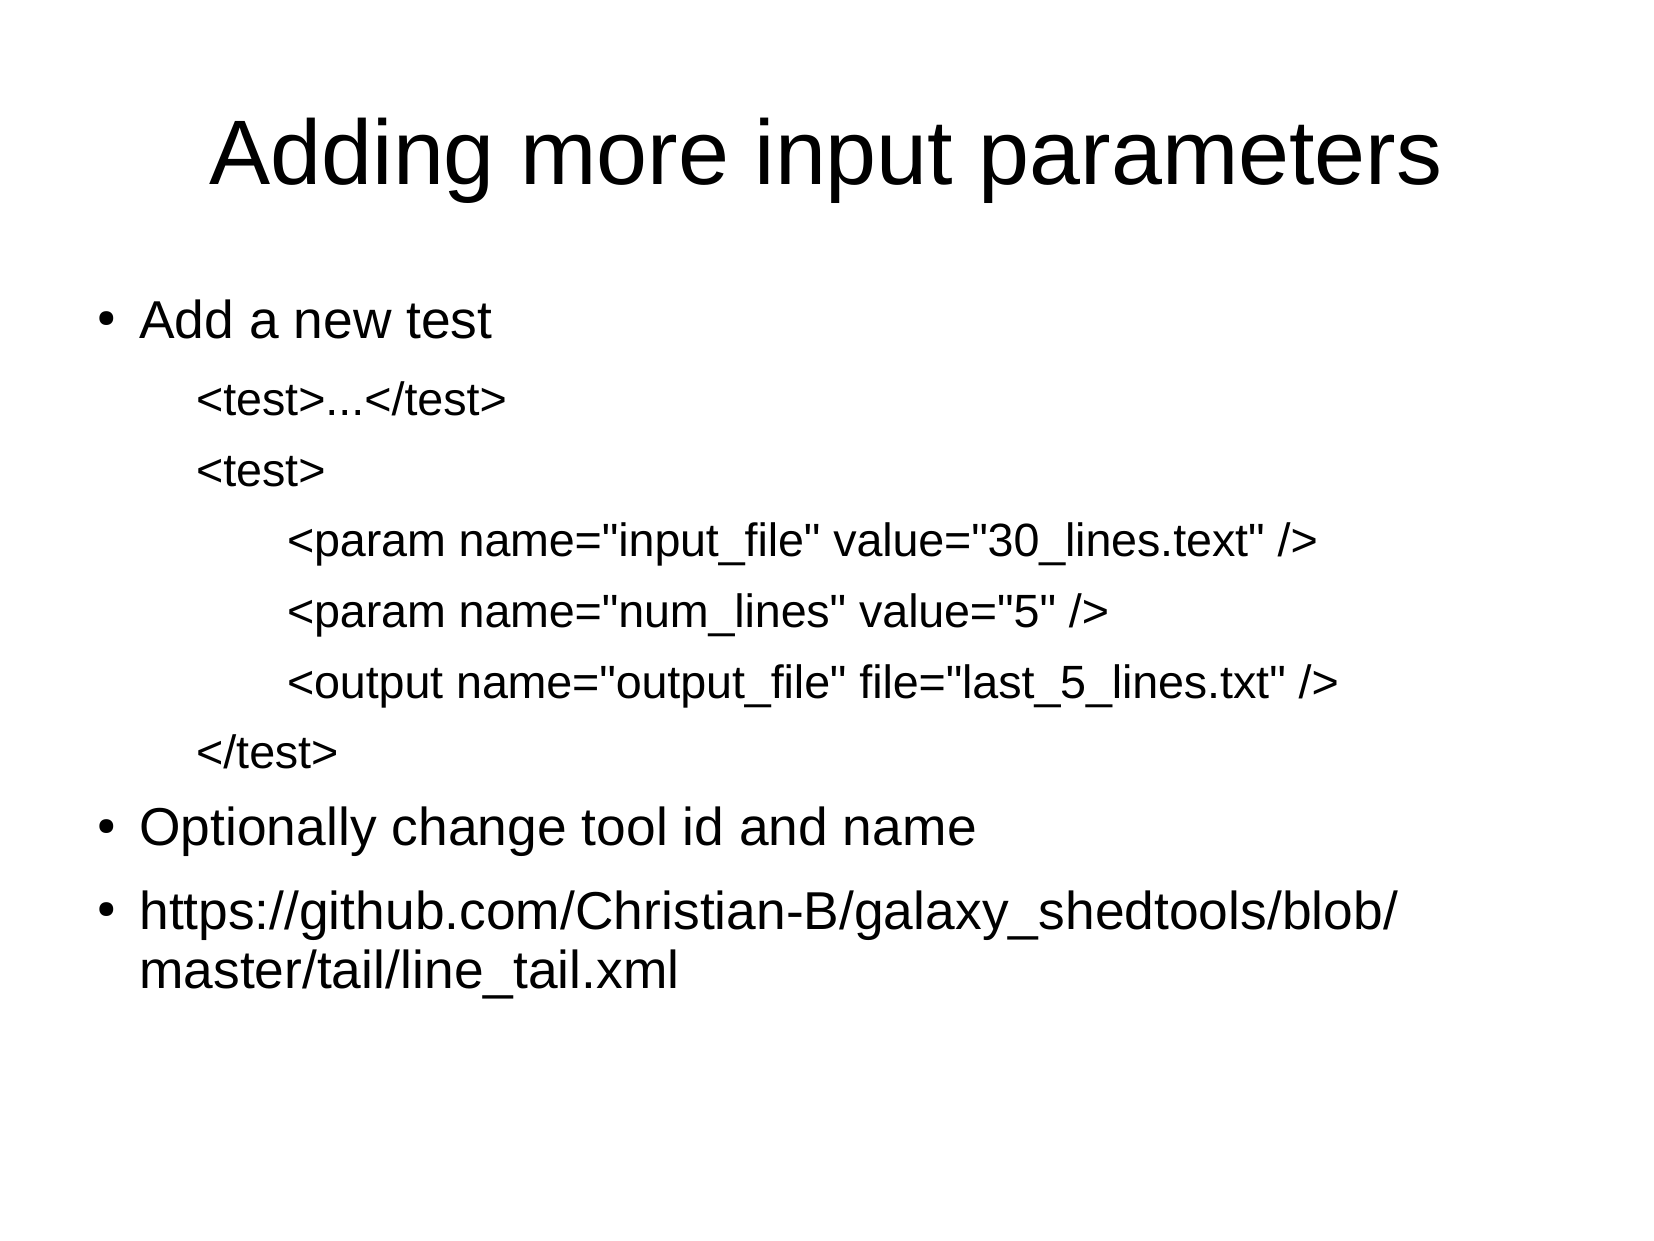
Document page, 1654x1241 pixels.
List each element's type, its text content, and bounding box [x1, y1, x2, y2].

title Adding more input parameters [82, 49, 1571, 257]
list Add a new test <test>...</test> <test> <param name="input_file" value="30_lines.text" /> <param name="num_lines" value="5" /> <output name="output_file" file="last_5_lines.txt" /> </test> Optionally change tool id and name https://github.com/Christian-B/galaxy_shedtools/blob/master/tail/line_tail.xml [82, 290, 1571, 1010]
